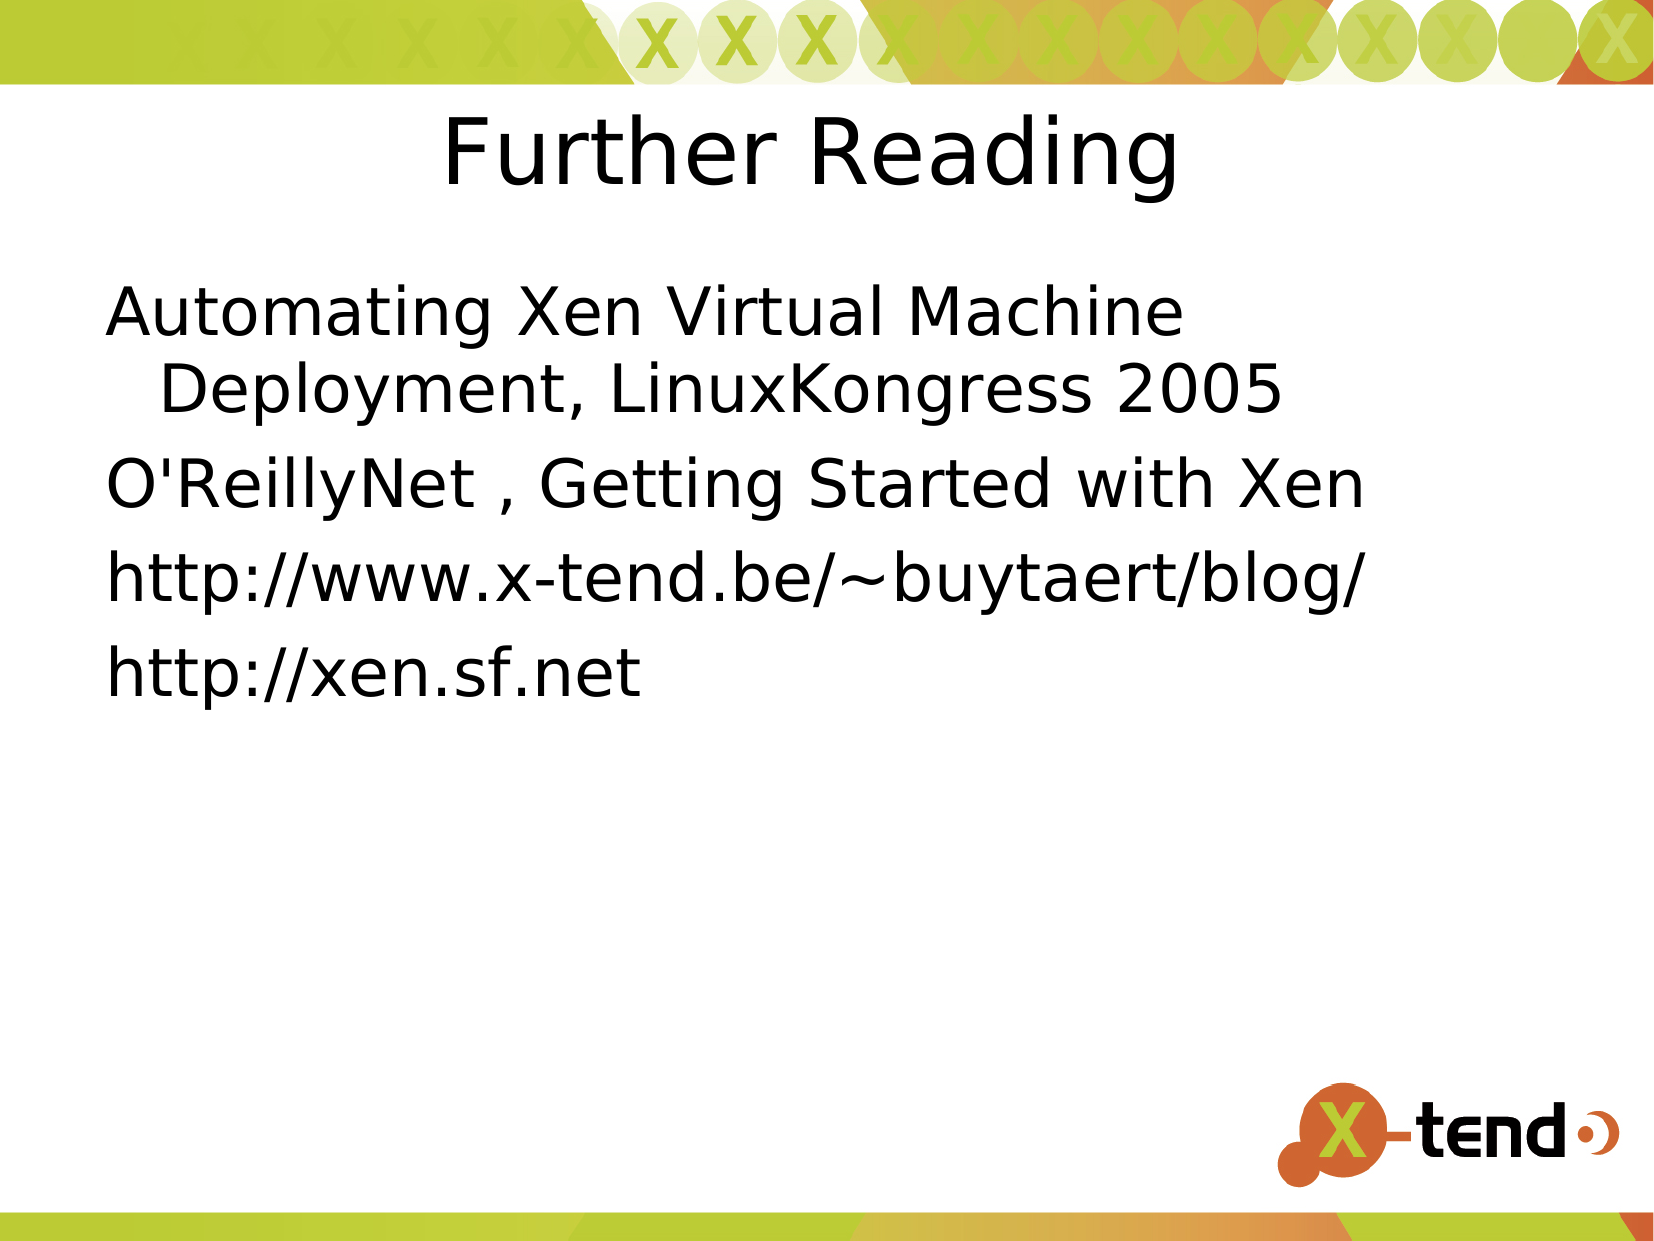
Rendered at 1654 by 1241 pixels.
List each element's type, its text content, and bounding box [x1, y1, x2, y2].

list Automating Xen Virtual Machine Deployment, LinuxKongress 2005 O'ReillyNet , Getting Started with Xen http://www.x-tend.be/~buytaert/blog/ http://xen.sf.net [87, 272, 1576, 1092]
title Further Reading [82, 49, 1571, 257]
picture [0, 0, 1654, 1241]
